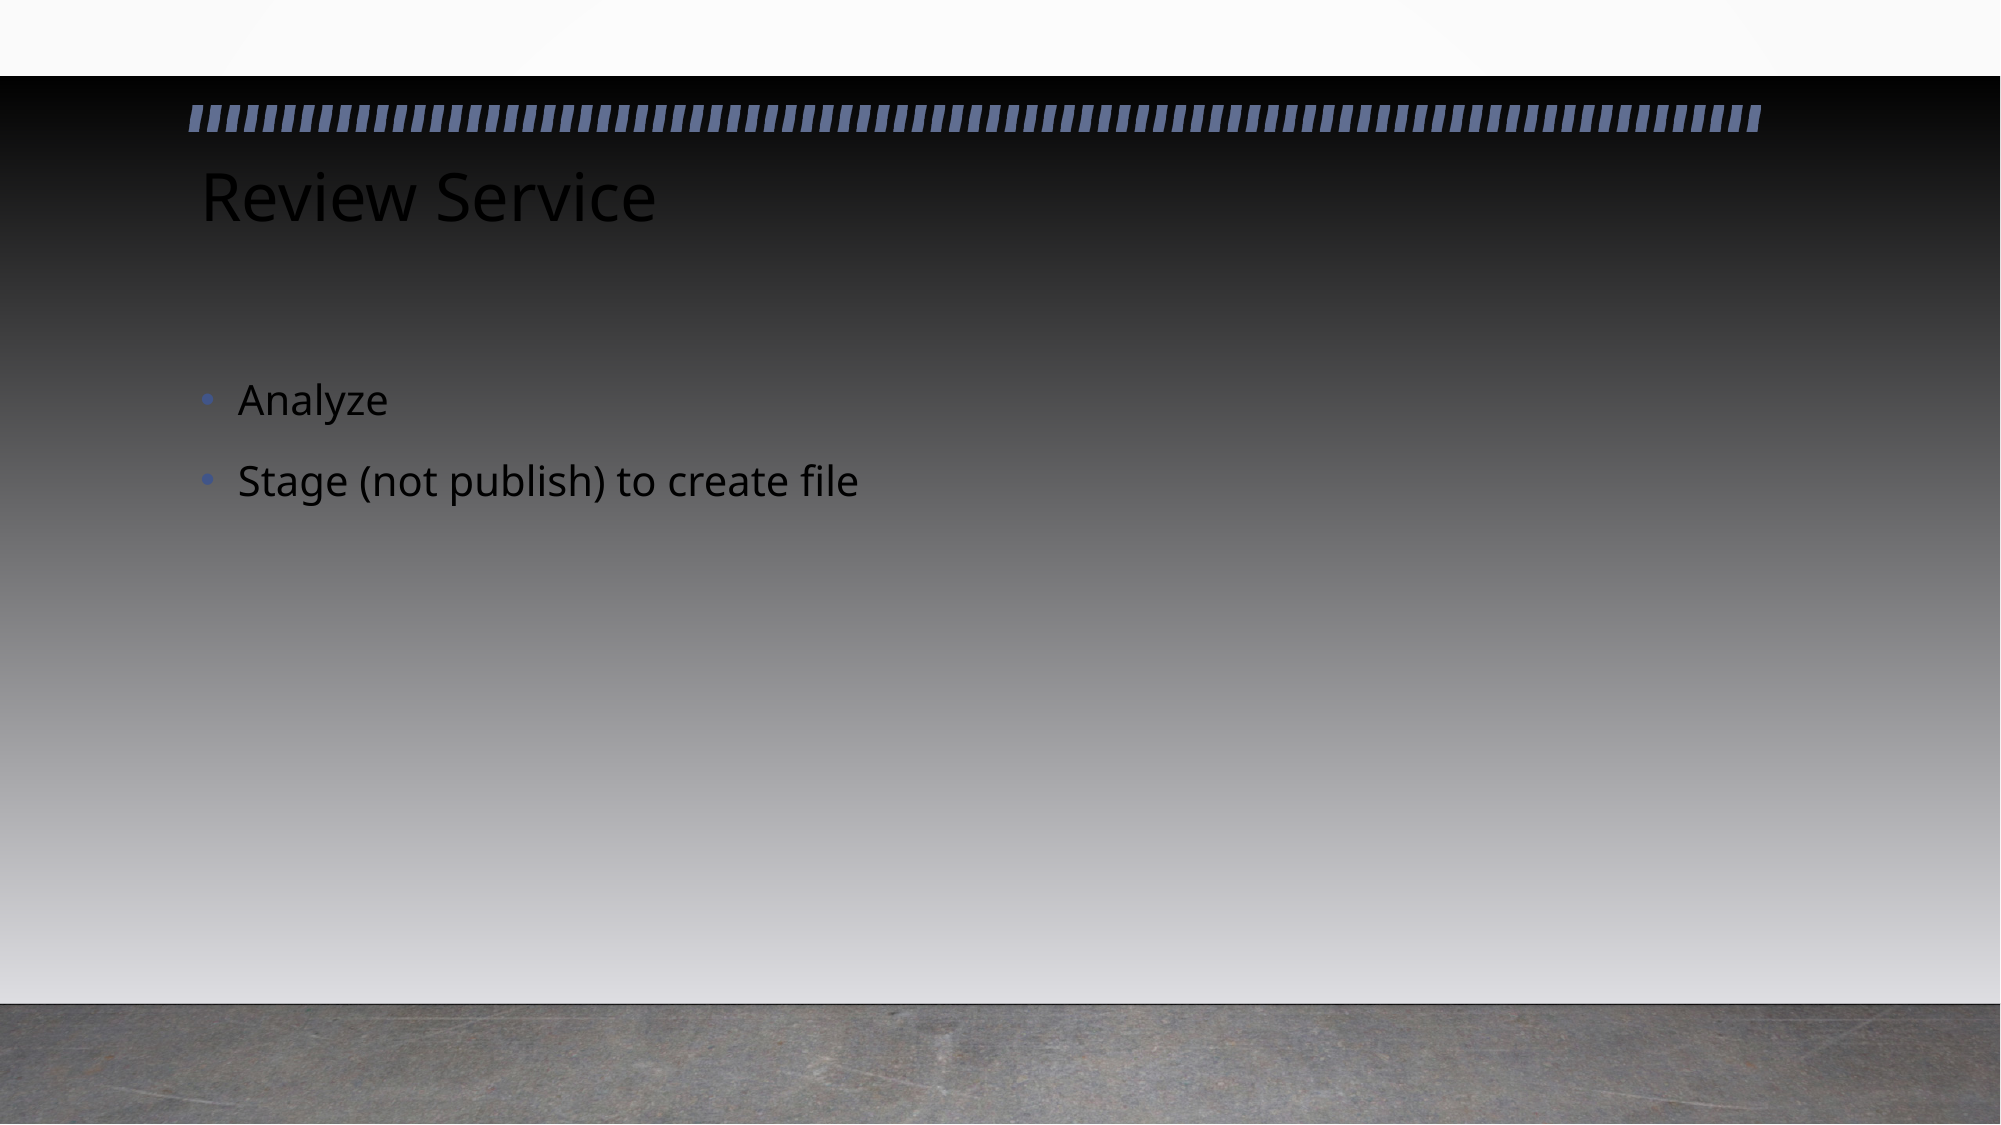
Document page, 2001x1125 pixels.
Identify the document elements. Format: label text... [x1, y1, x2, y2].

title Review Service [185, 156, 1761, 329]
list Analyze Stage (not publish) to create file [185, 356, 1761, 897]
